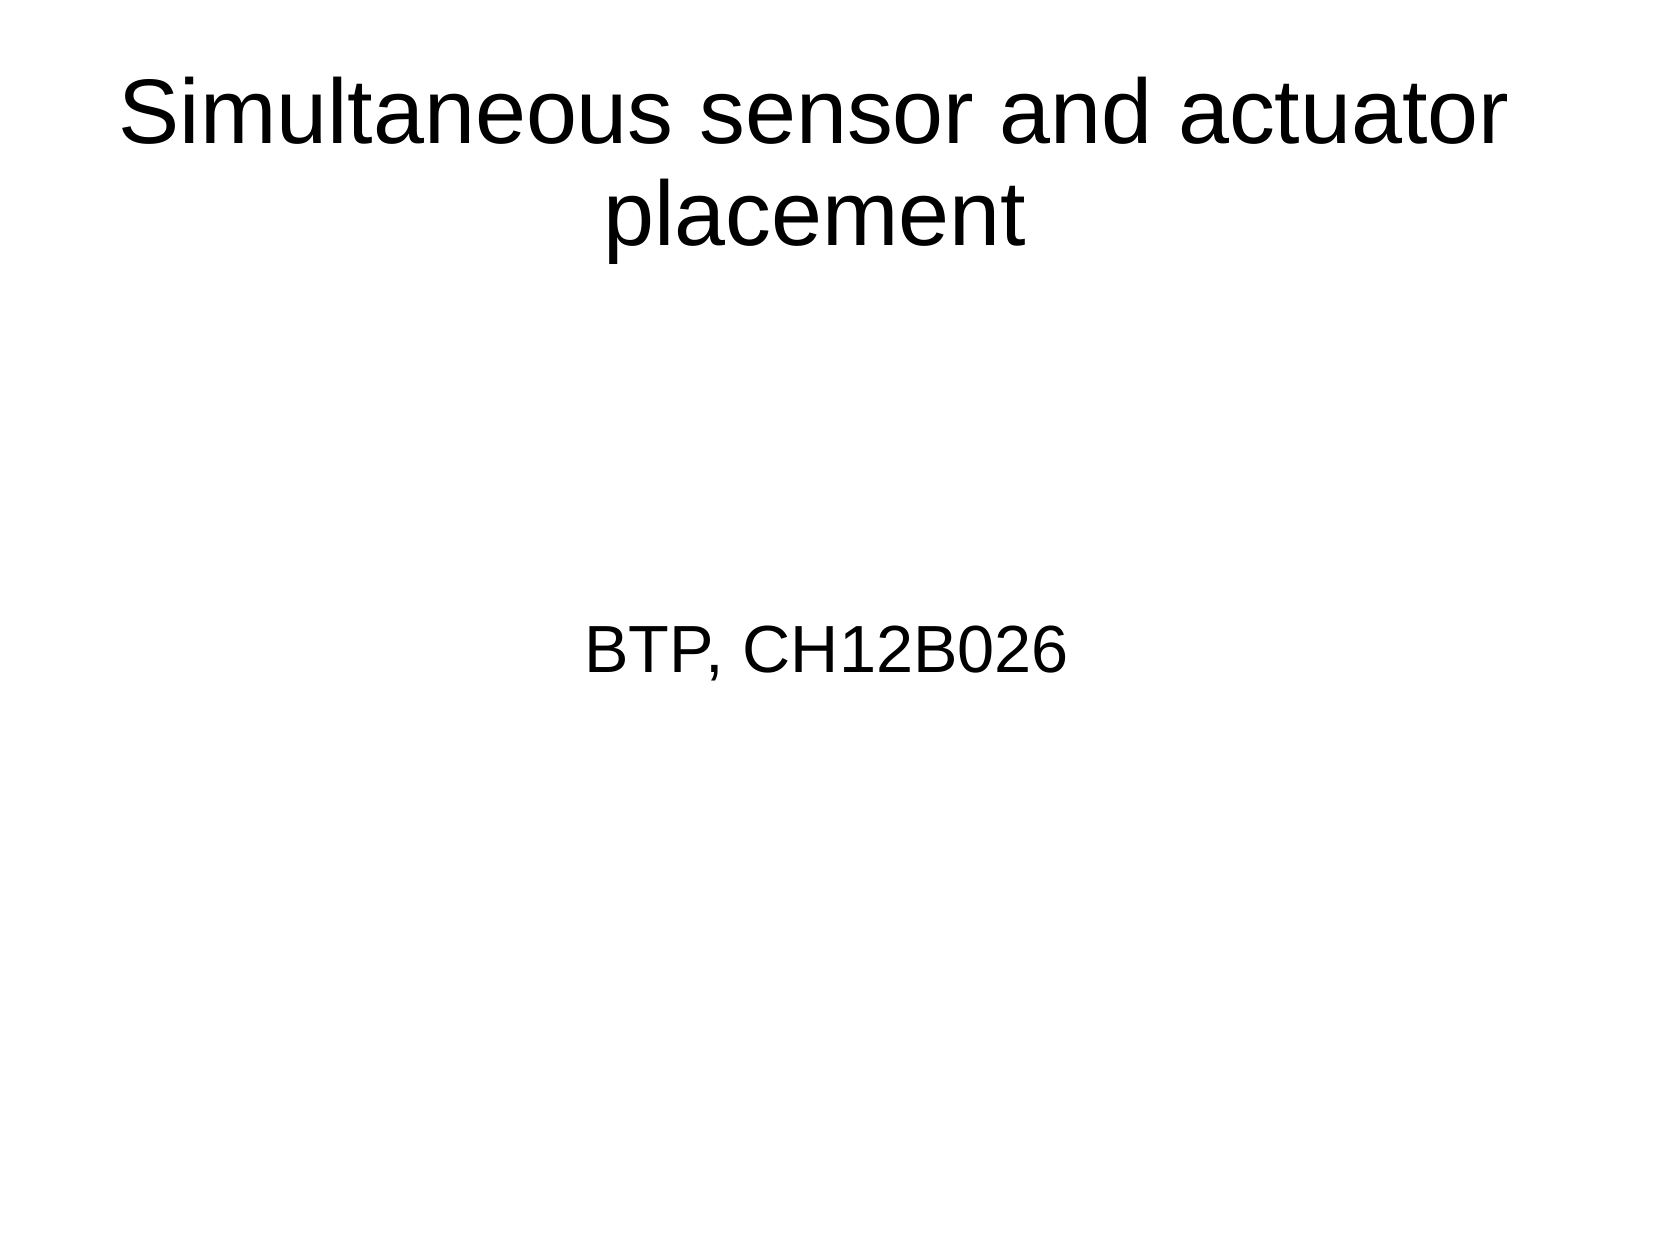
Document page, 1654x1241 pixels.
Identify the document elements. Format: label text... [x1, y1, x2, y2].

title Simultaneous sensor and actuator placement [70, 59, 1560, 267]
subtitle BTP, CH12B026 [82, 290, 1571, 1010]
